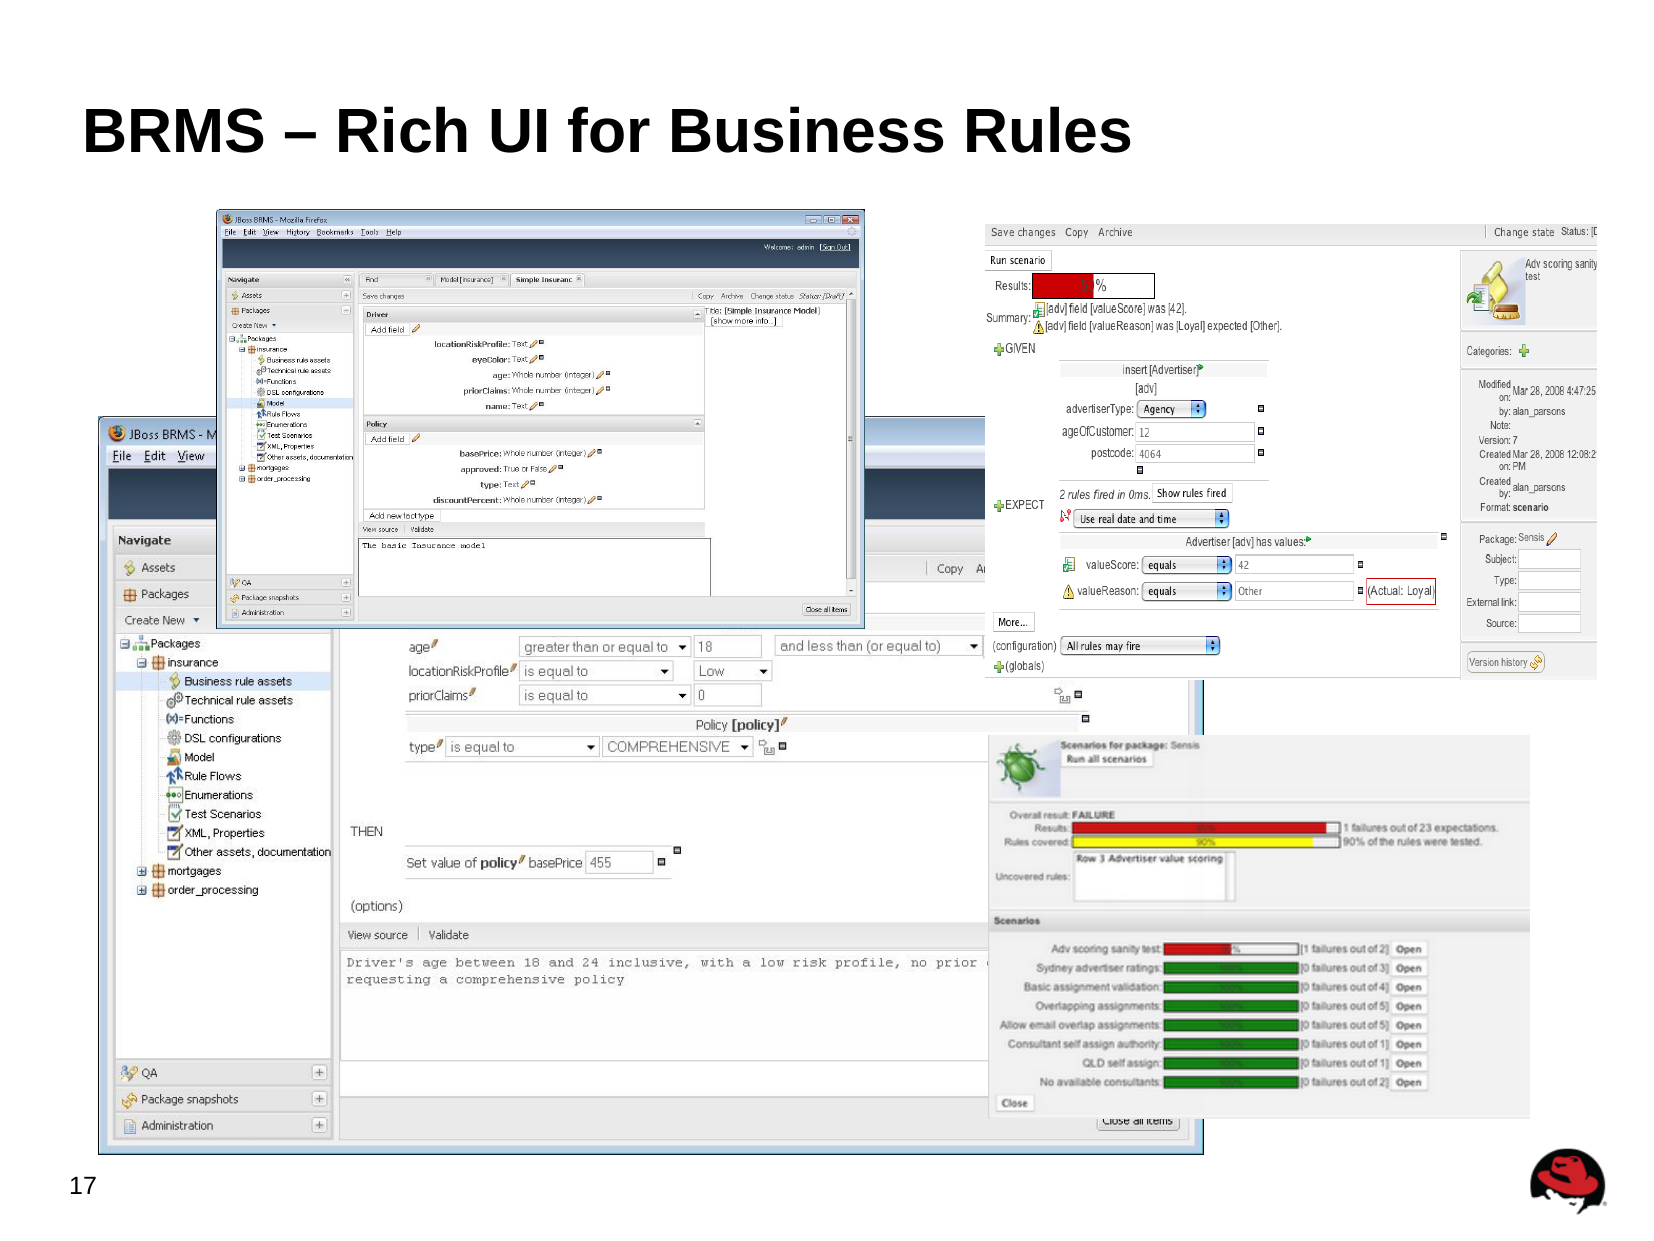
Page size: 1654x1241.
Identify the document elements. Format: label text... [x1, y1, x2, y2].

picture [98, 209, 1597, 1155]
title BRMS – Rich UI for Business Rules [82, 37, 1571, 226]
picture [1529, 1146, 1613, 1224]
